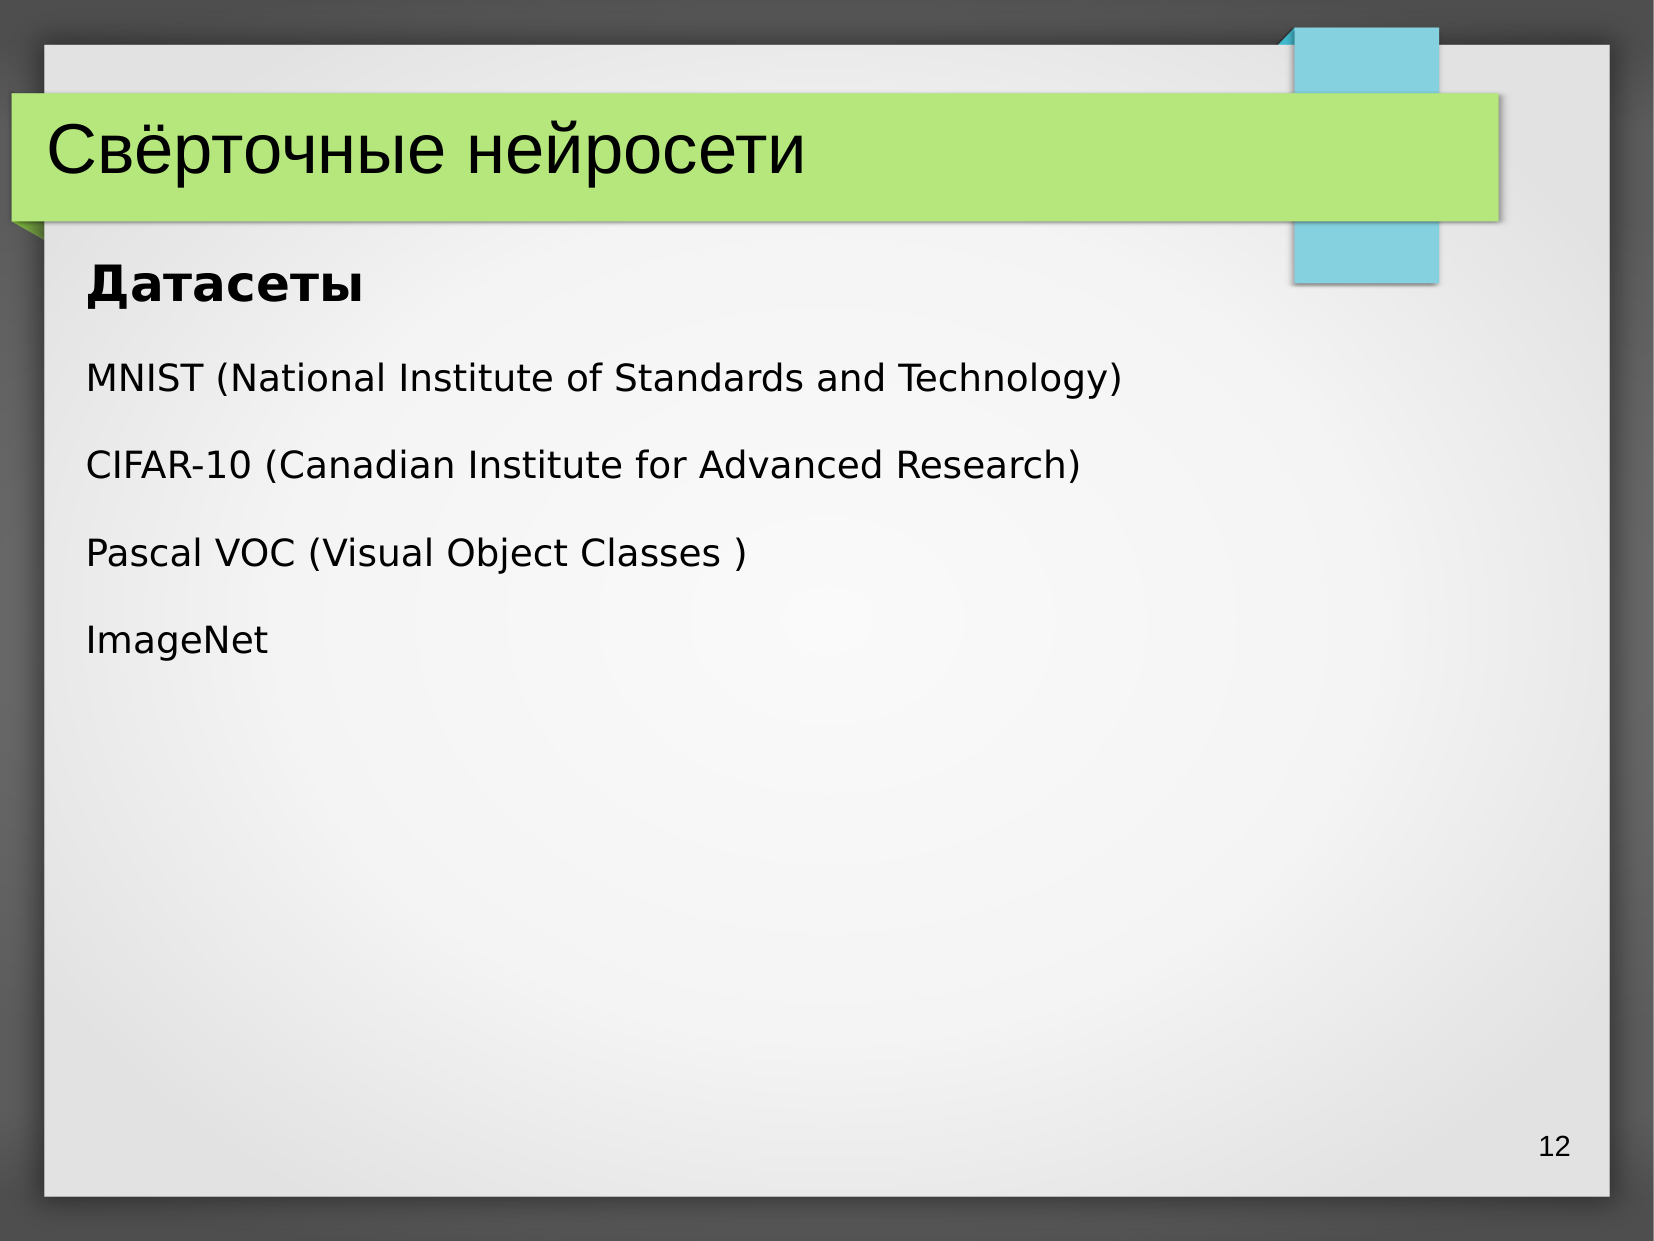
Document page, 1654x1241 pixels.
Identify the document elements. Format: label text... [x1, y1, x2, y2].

title Свёрточные нейросети [46, 109, 1499, 190]
picture [0, 0, 1654, 1241]
text_box Датасеты MNIST (National Institute of Standards and Technology) CIFAR-10 (Canadian Institute for Advanced Research) Pascal VOC (Visual Object Classes ) ImageNet [70, 248, 1229, 780]
